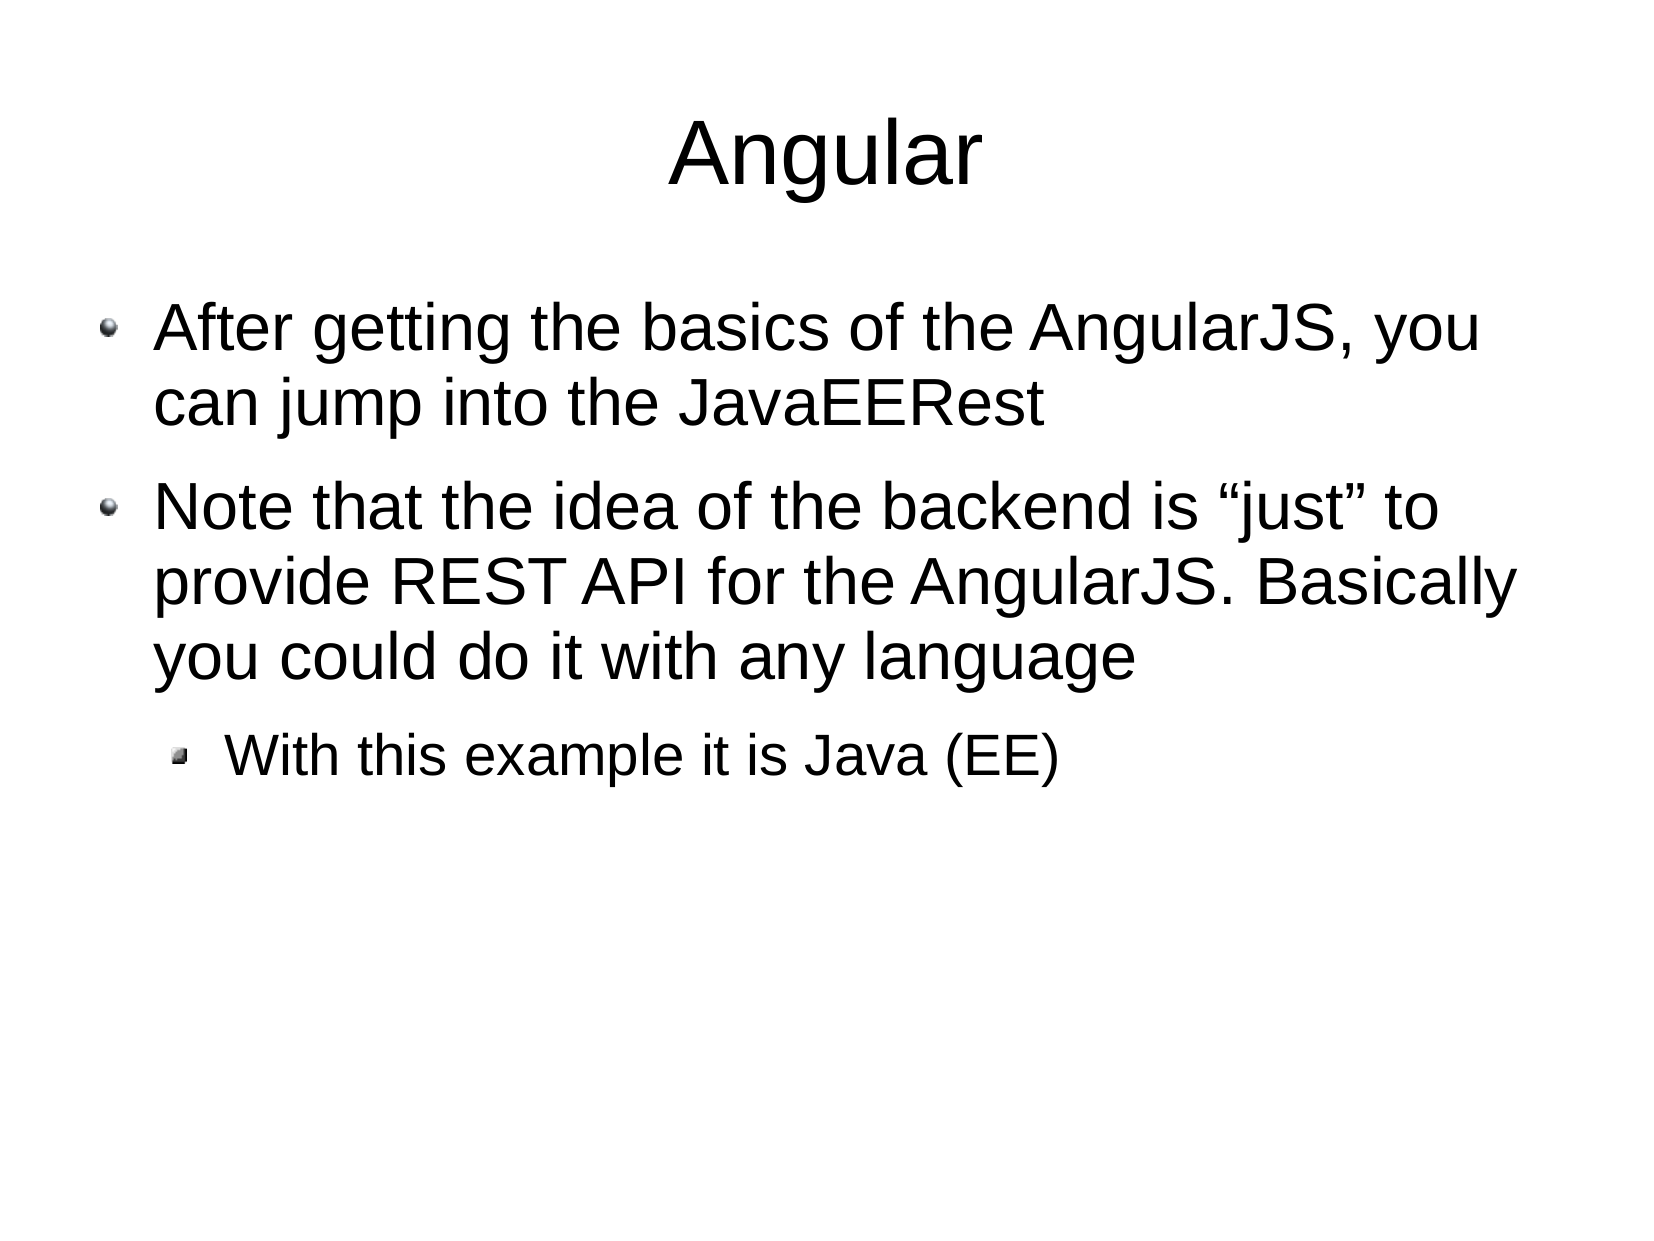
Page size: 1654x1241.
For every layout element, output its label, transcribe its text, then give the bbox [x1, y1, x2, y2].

list After getting the basics of the AngularJS, you can jump into the JavaEERest Note that the idea of the backend is “just” to provide REST API for the AngularJS. Basically you could do it with any language With this example it is Java (EE) [82, 290, 1571, 1010]
title Angular [82, 49, 1571, 257]
